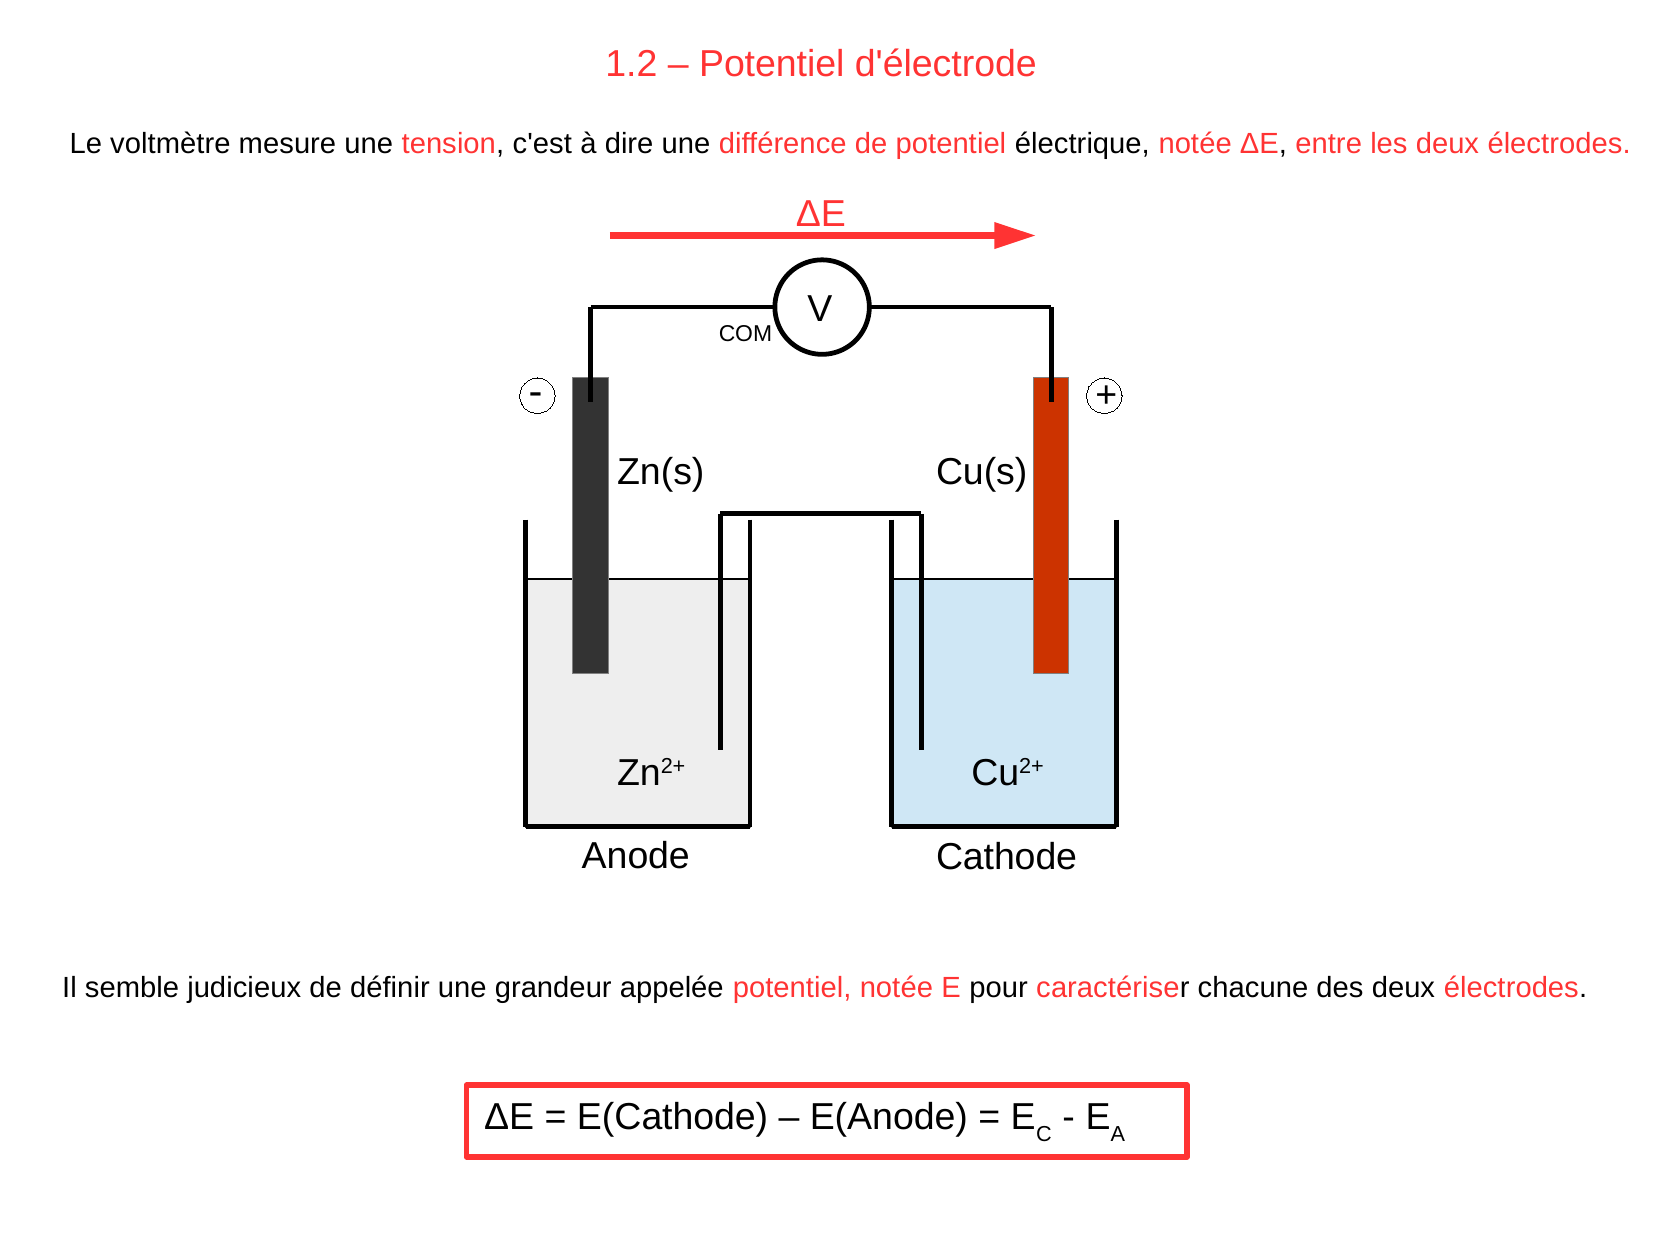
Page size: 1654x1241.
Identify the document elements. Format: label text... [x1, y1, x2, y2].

text_box COM [703, 313, 799, 355]
text_box COM [799, 349, 816, 355]
text_box V [792, 279, 840, 337]
text_box [894, 377, 1114, 824]
text_box Zn2+ [602, 744, 721, 801]
text_box Le voltmètre mesure une tension, c'est à dire une différence de potentiel électrique, notée ΔE, entre les deux électrodes. [54, 119, 1650, 168]
text_box ΔE [781, 184, 864, 242]
text_box Cathode [921, 827, 1111, 886]
text_box Cu2+ [956, 744, 1075, 801]
text_box [528, 377, 748, 824]
text_box Zn(s) [602, 442, 721, 500]
text_box 1.2 – Potentiel d'électrode [590, 35, 1099, 107]
text_box + [1080, 366, 1140, 424]
text_box [774, 259, 870, 355]
text_box Il semble judicieux de définir une grandeur appelée potentiel, notée E pour caractériser chacune des deux électrodes. [47, 964, 1607, 1045]
text_box ΔE = E(Cathode) – E(Anode) = EC - EA [466, 1085, 1188, 1157]
text_box - [513, 360, 573, 422]
text_box Anode [566, 826, 721, 886]
text_box COM [828, 313, 875, 355]
text_box Cu(s) [921, 443, 1046, 500]
